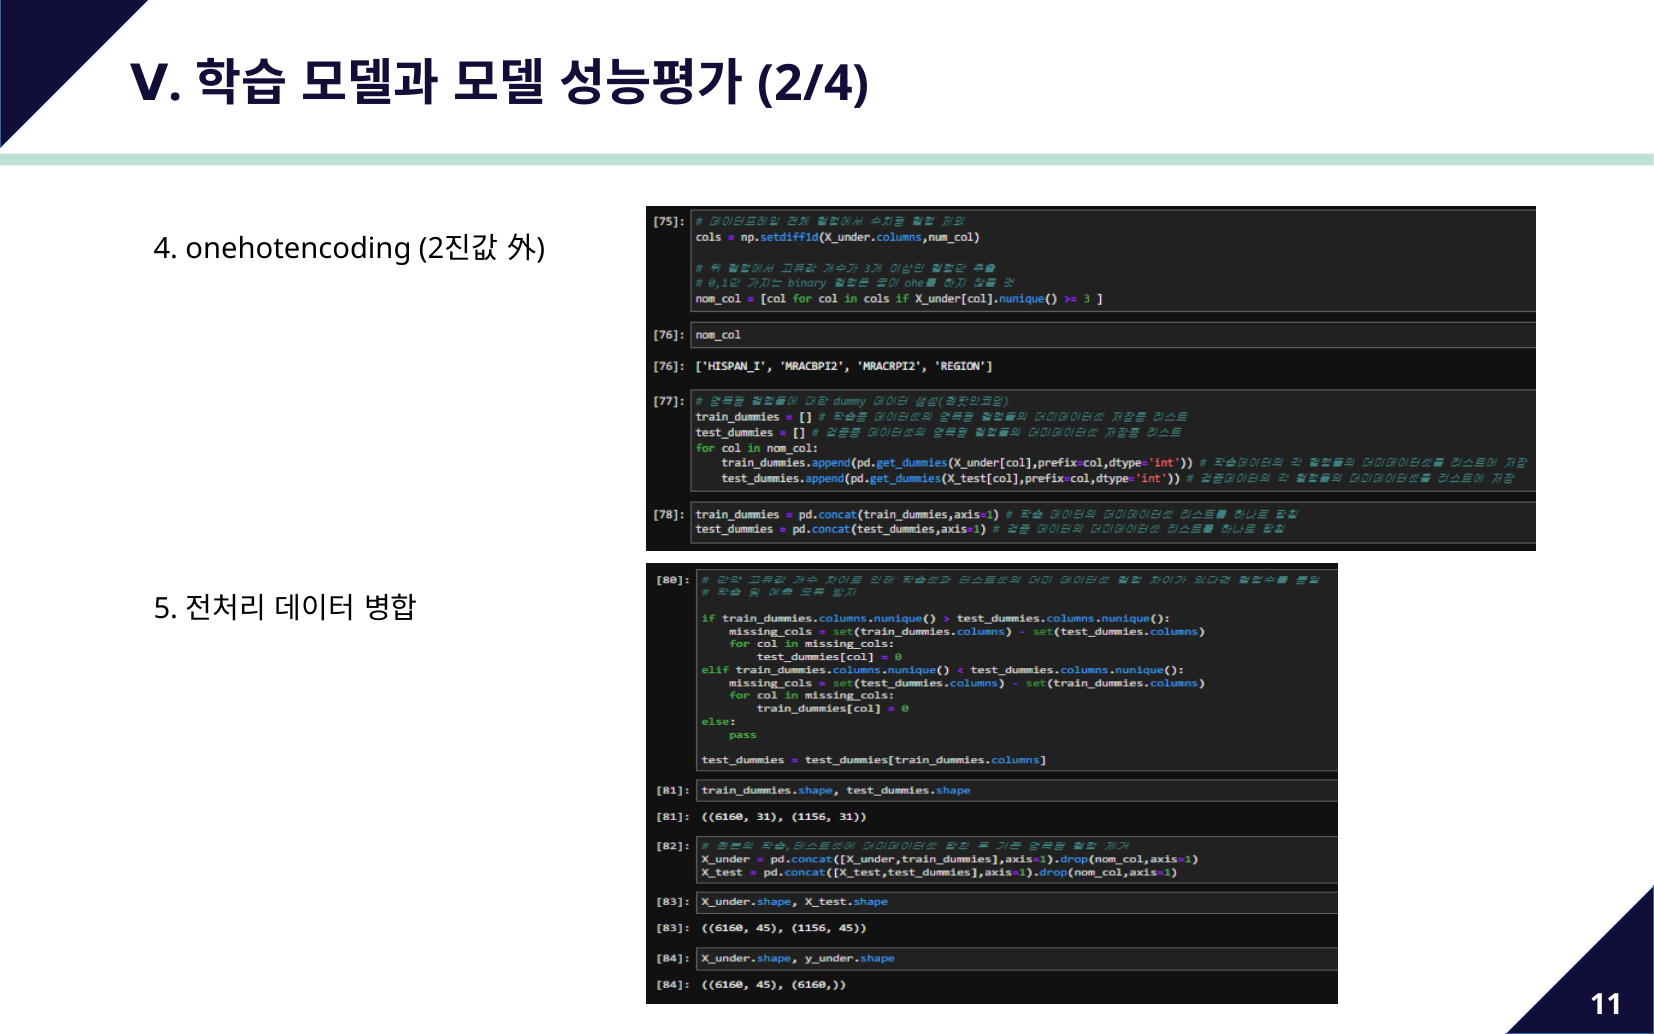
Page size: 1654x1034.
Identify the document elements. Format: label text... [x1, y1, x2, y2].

text_box <숫자> [1541, 974, 1654, 1033]
picture [646, 206, 1536, 551]
title Ⅴ. 학습 모델과 모델 성능평가 (2/4) [129, 41, 1619, 148]
picture [646, 563, 1338, 1004]
list 4. onehotencoding (2진값 外) 5. 전처리 데이터 병합 [82, 184, 1571, 982]
